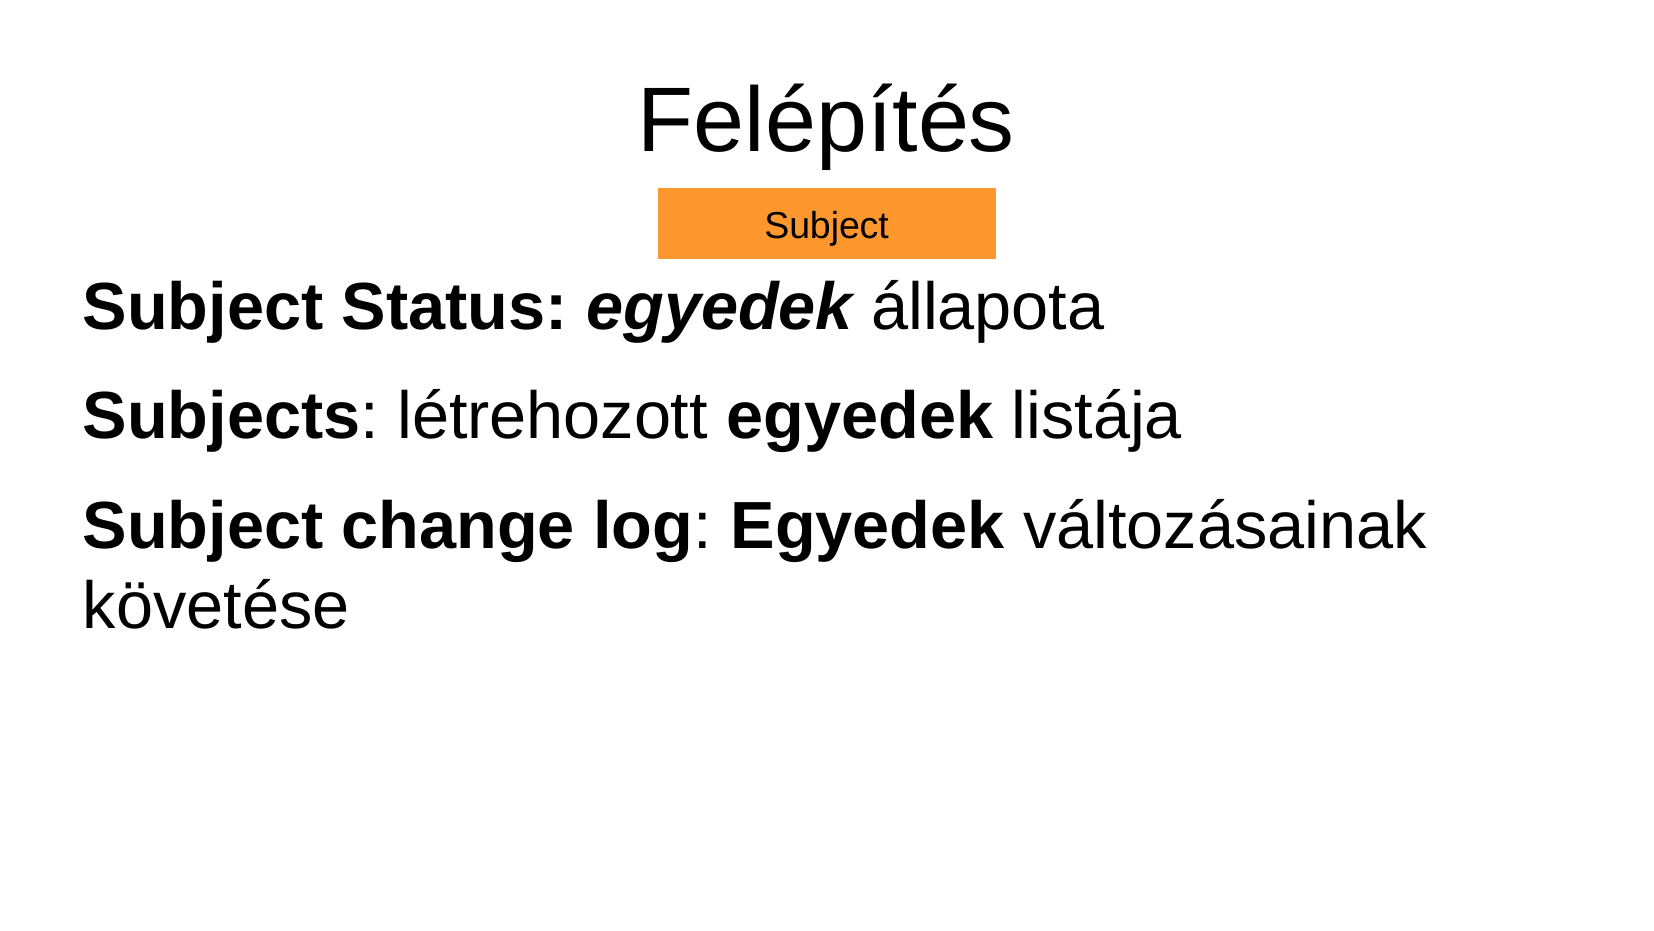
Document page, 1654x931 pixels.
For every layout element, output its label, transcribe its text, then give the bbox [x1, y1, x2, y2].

title Felépítés [82, 37, 1571, 193]
text_box Subject [658, 188, 996, 259]
list Subject Status: egyedek állapota Subjects: létrehozott egyedek listája Subject change log: Egyedek változásainak követése [82, 262, 1571, 757]
